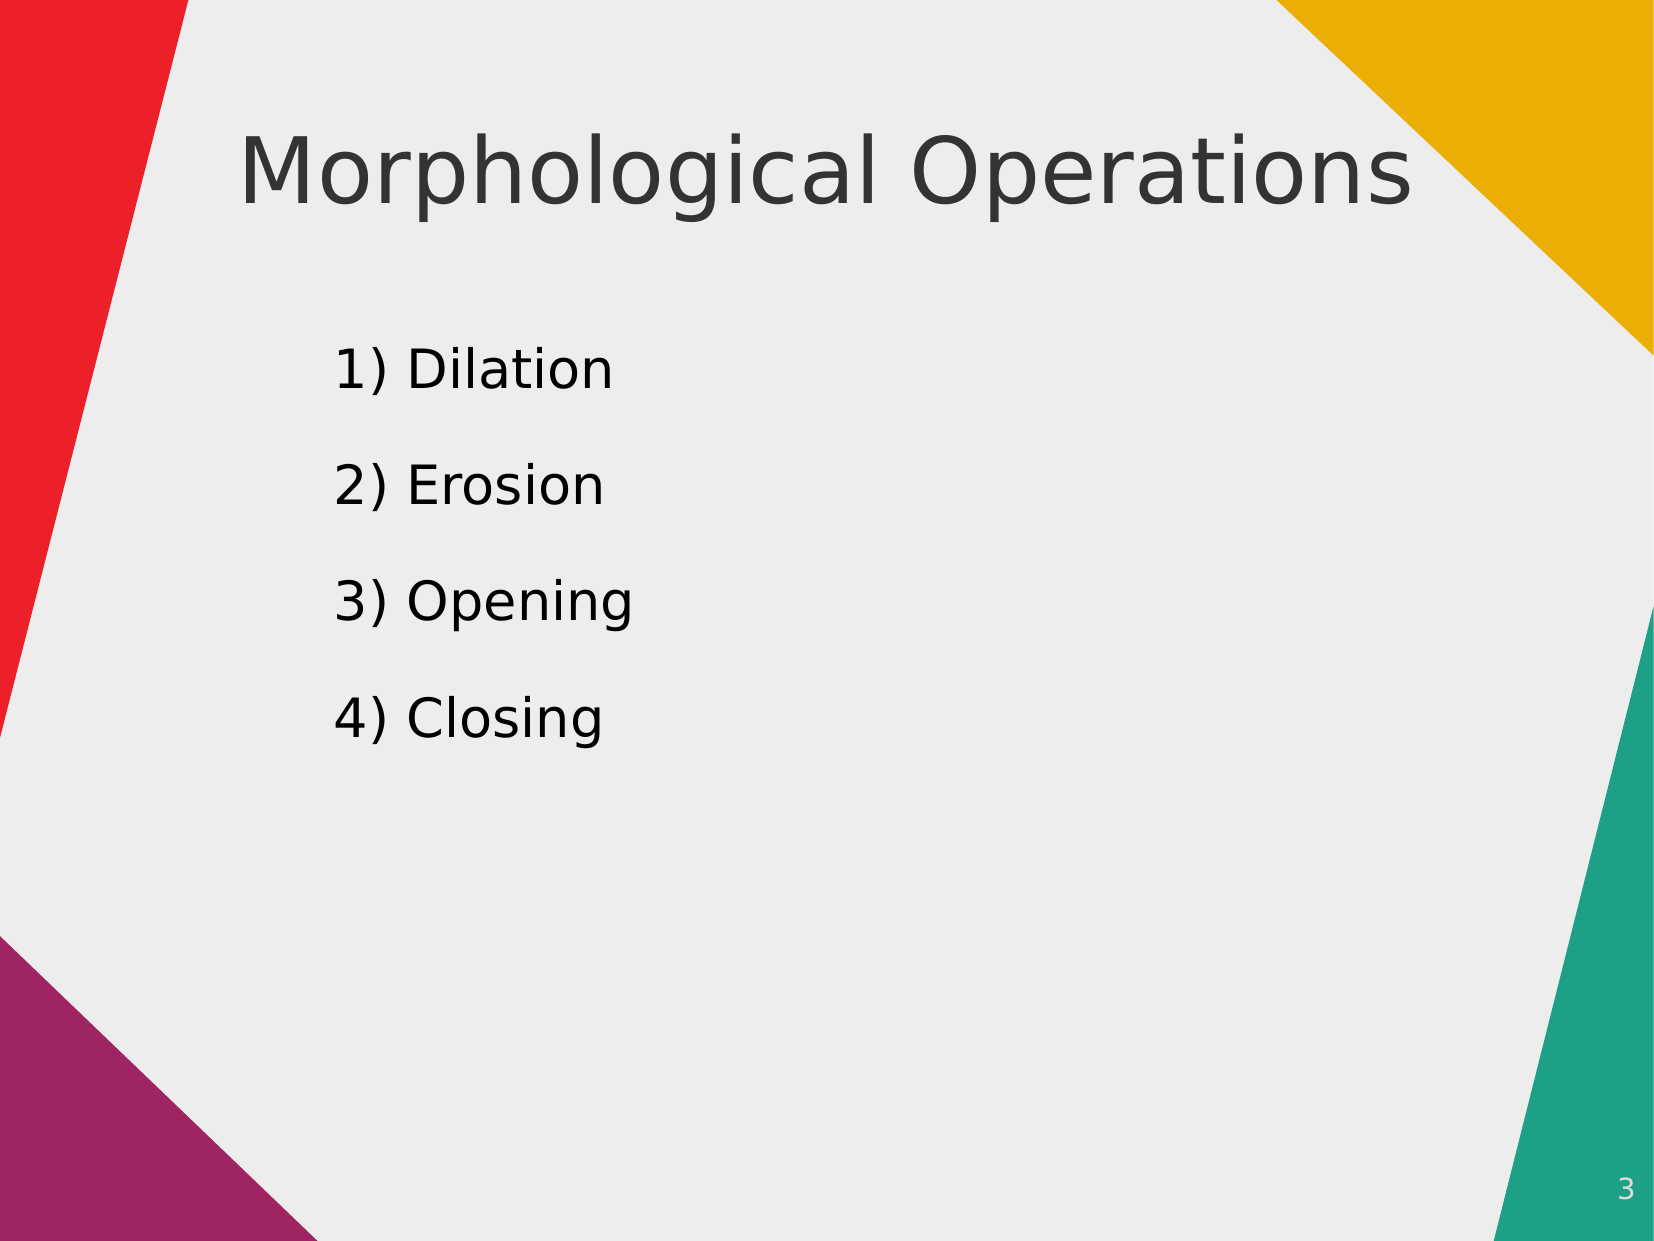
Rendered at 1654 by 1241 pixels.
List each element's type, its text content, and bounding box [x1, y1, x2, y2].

title Morphological Operations [114, 73, 1539, 271]
text_box 1) Dilation 2) Erosion 3) Opening 4) Closing [318, 330, 1288, 758]
